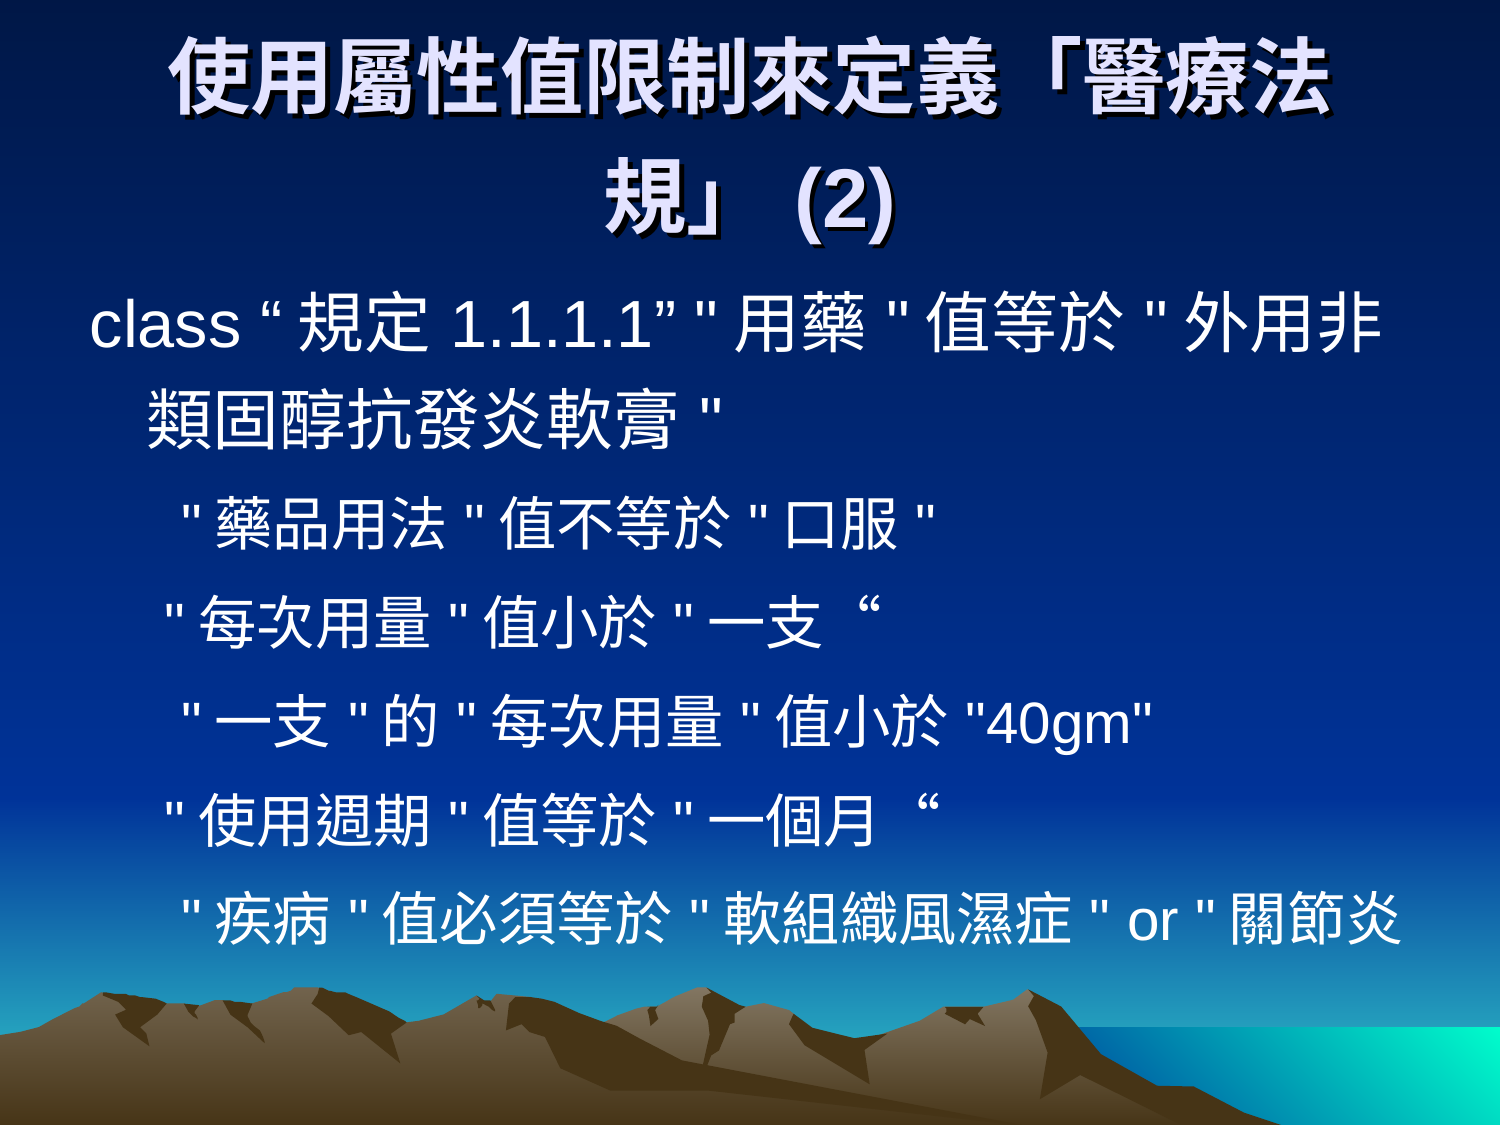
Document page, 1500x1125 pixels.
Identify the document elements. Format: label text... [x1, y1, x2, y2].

list class “規定1.1.1.1” "用藥"值等於"外用非類固醇抗發炎軟膏" "藥品用法"值不等於"口服" "每次用量"值小於"一支“ "一支"的"每次用量"值小於"40gm" "使用週期"值等於"一個月“ "疾病"值必須等於"軟組織風濕症" or "關節炎 [75, 262, 1426, 1001]
title 使用屬性值限制來定義「醫療法規」(2) [75, 23, 1426, 239]
